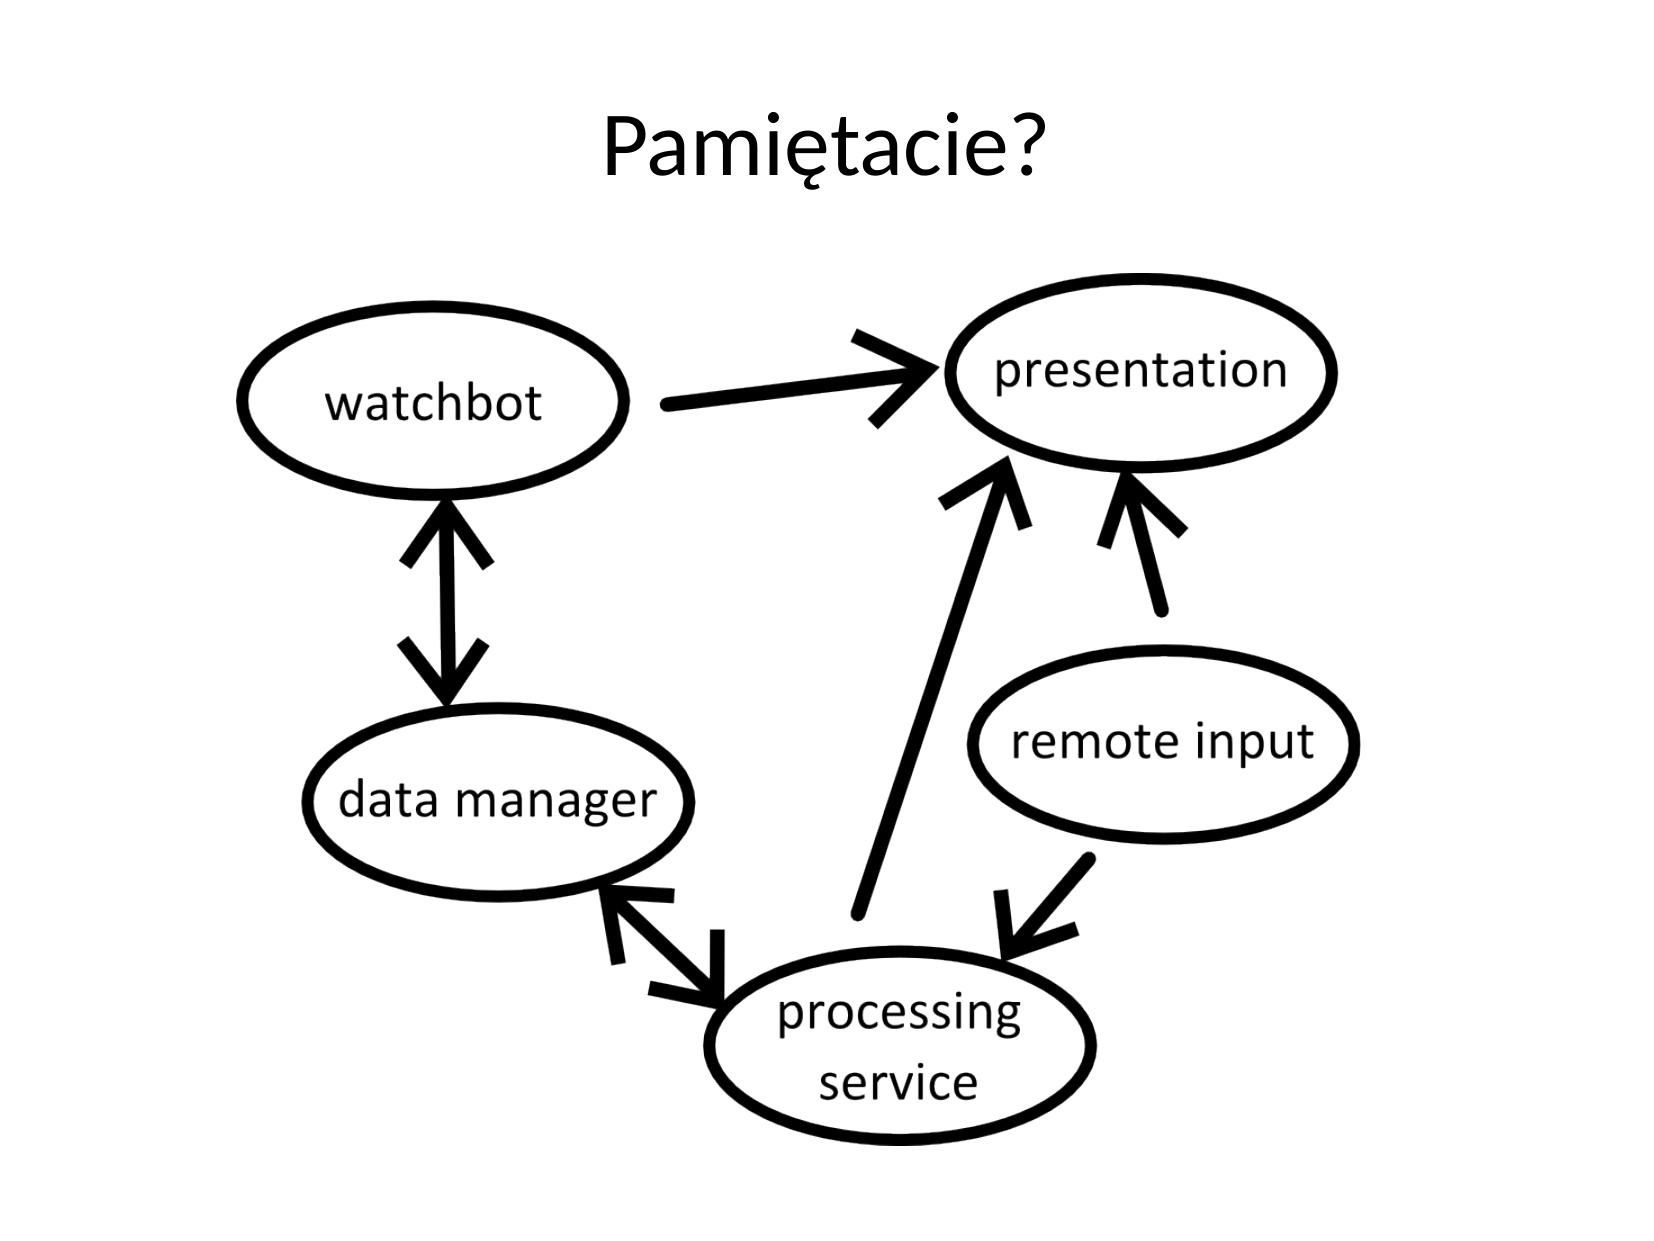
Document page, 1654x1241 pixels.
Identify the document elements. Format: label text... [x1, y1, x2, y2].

picture [236, 273, 1361, 1146]
title Pamiętacie? [82, 56, 1571, 250]
